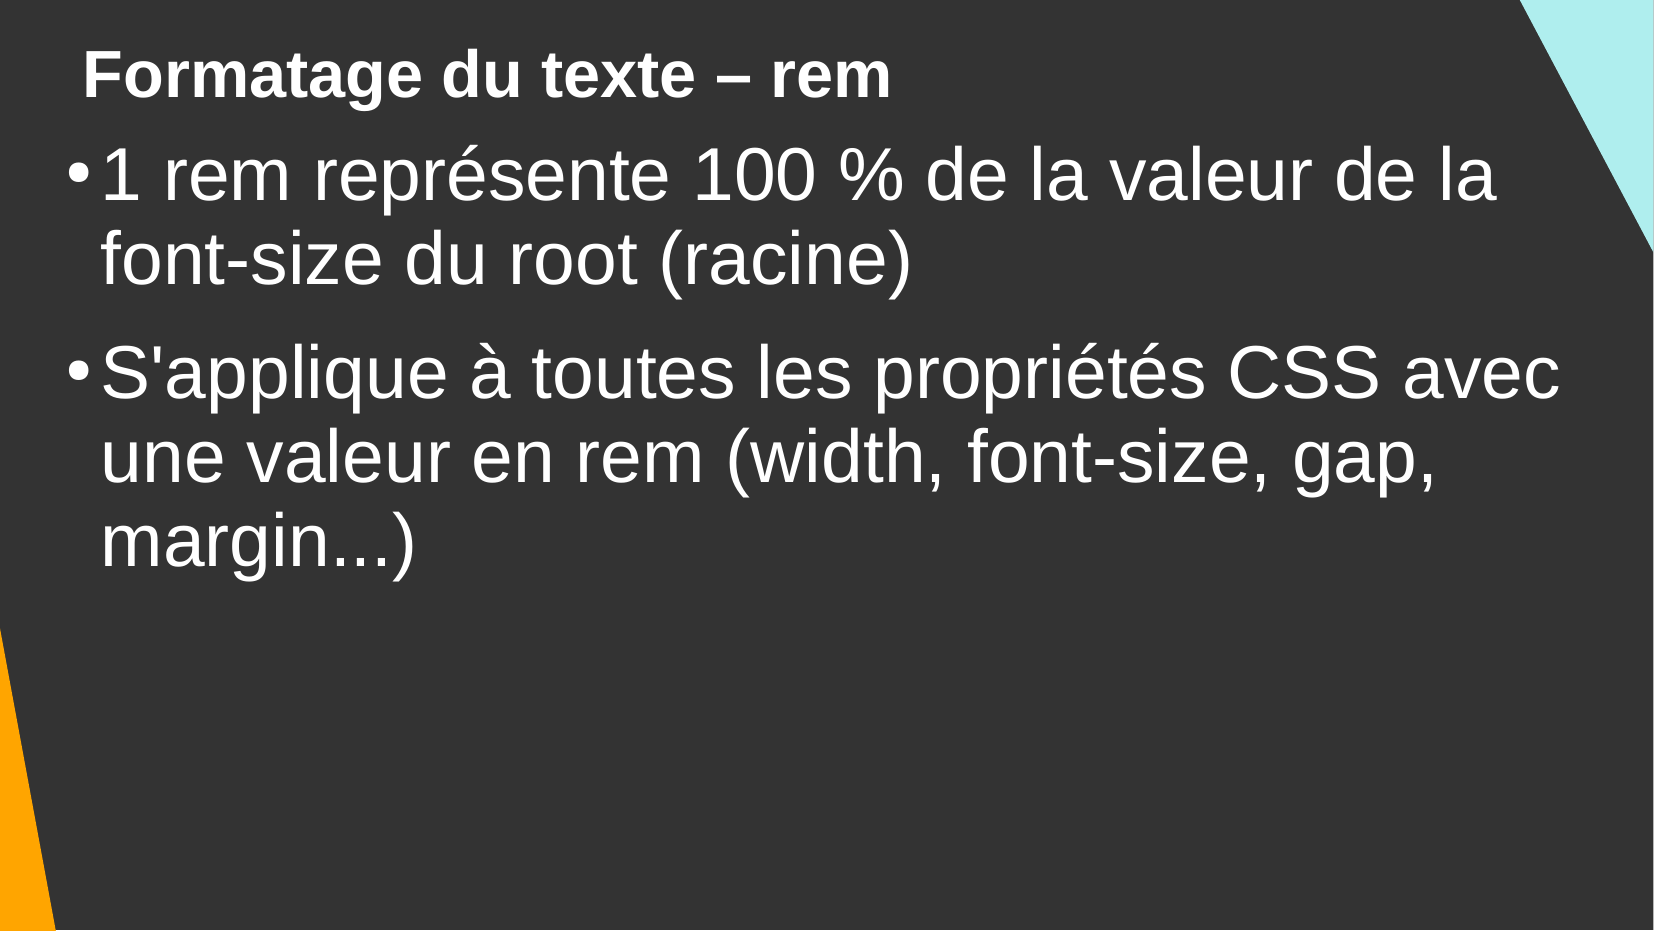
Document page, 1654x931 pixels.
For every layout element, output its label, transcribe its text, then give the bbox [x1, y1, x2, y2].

title Formatage du texte – rem [82, 37, 1571, 132]
subtitle 1 rem représente 100 % de la valeur de la font-size du root (racine) S'applique à toutes les propriétés CSS avec une valeur en rem (width, font-size, gap, margin...) [65, 132, 1642, 674]
text_box [1519, 0, 1654, 254]
text_box [0, 628, 56, 931]
